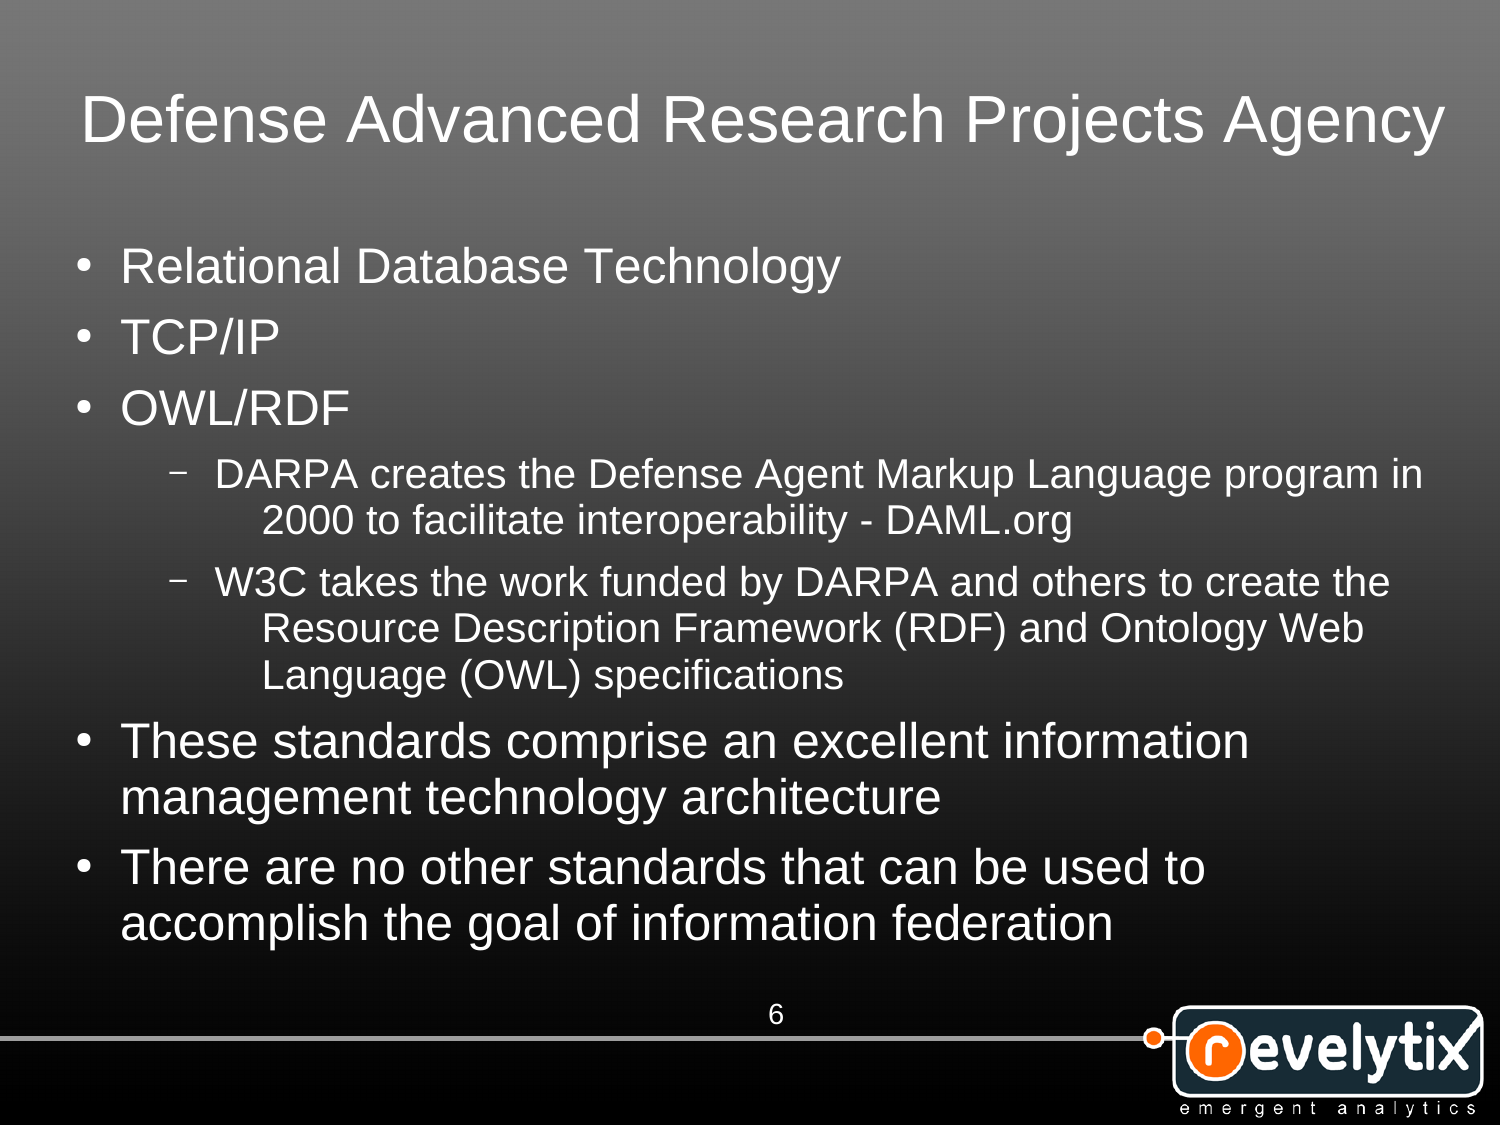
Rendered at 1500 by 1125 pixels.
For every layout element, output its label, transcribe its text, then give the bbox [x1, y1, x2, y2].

title Defense Advanced Research Projects Agency [75, 25, 1453, 214]
list Relational Database Technology TCP/IP OWL/RDF DARPA creates the Defense Agent Markup Language program in 2000 to facilitate interoperability - DAML.org W3C takes the work funded by DARPA and others to create the Resource Description Framework (RDF) and Ontology Web Language (OWL) specifications These standards comprise an excellent information management technology architecture There are no other standards that can be used to accomplish the goal of information federation [75, 238, 1426, 967]
picture [0, 0, 1500, 1125]
